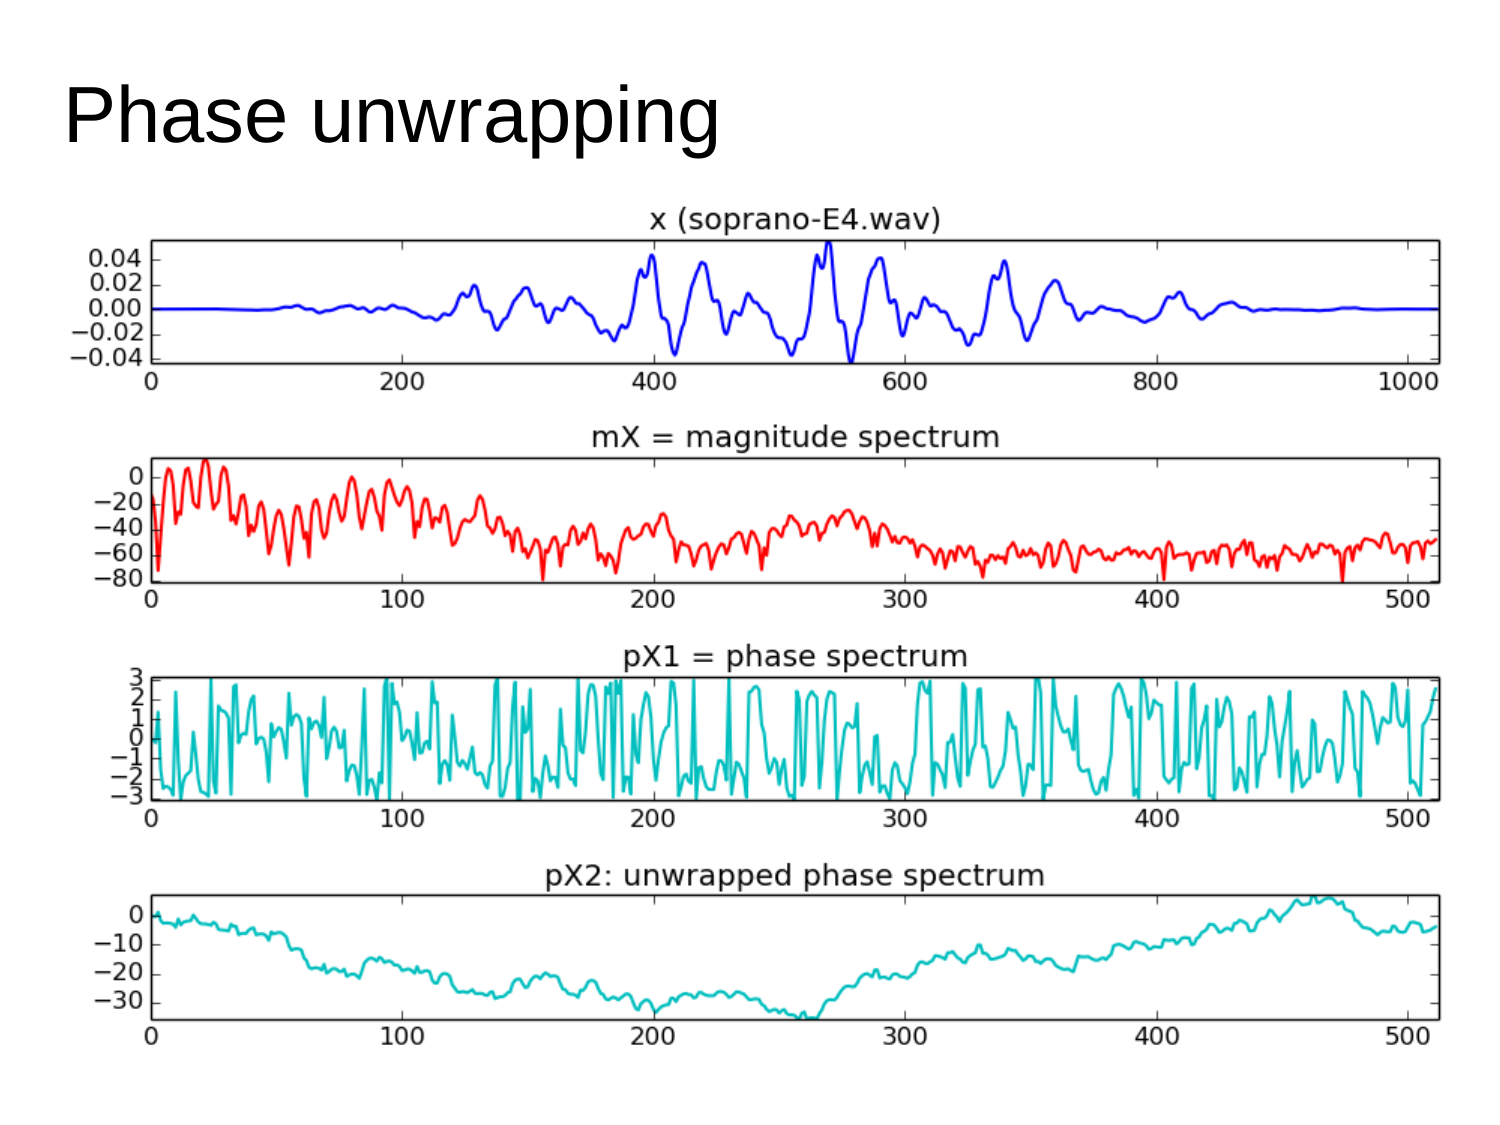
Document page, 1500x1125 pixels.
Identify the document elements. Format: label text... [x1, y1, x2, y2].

picture [43, 180, 1469, 1081]
title Phase unwrapping [63, 21, 1414, 180]
